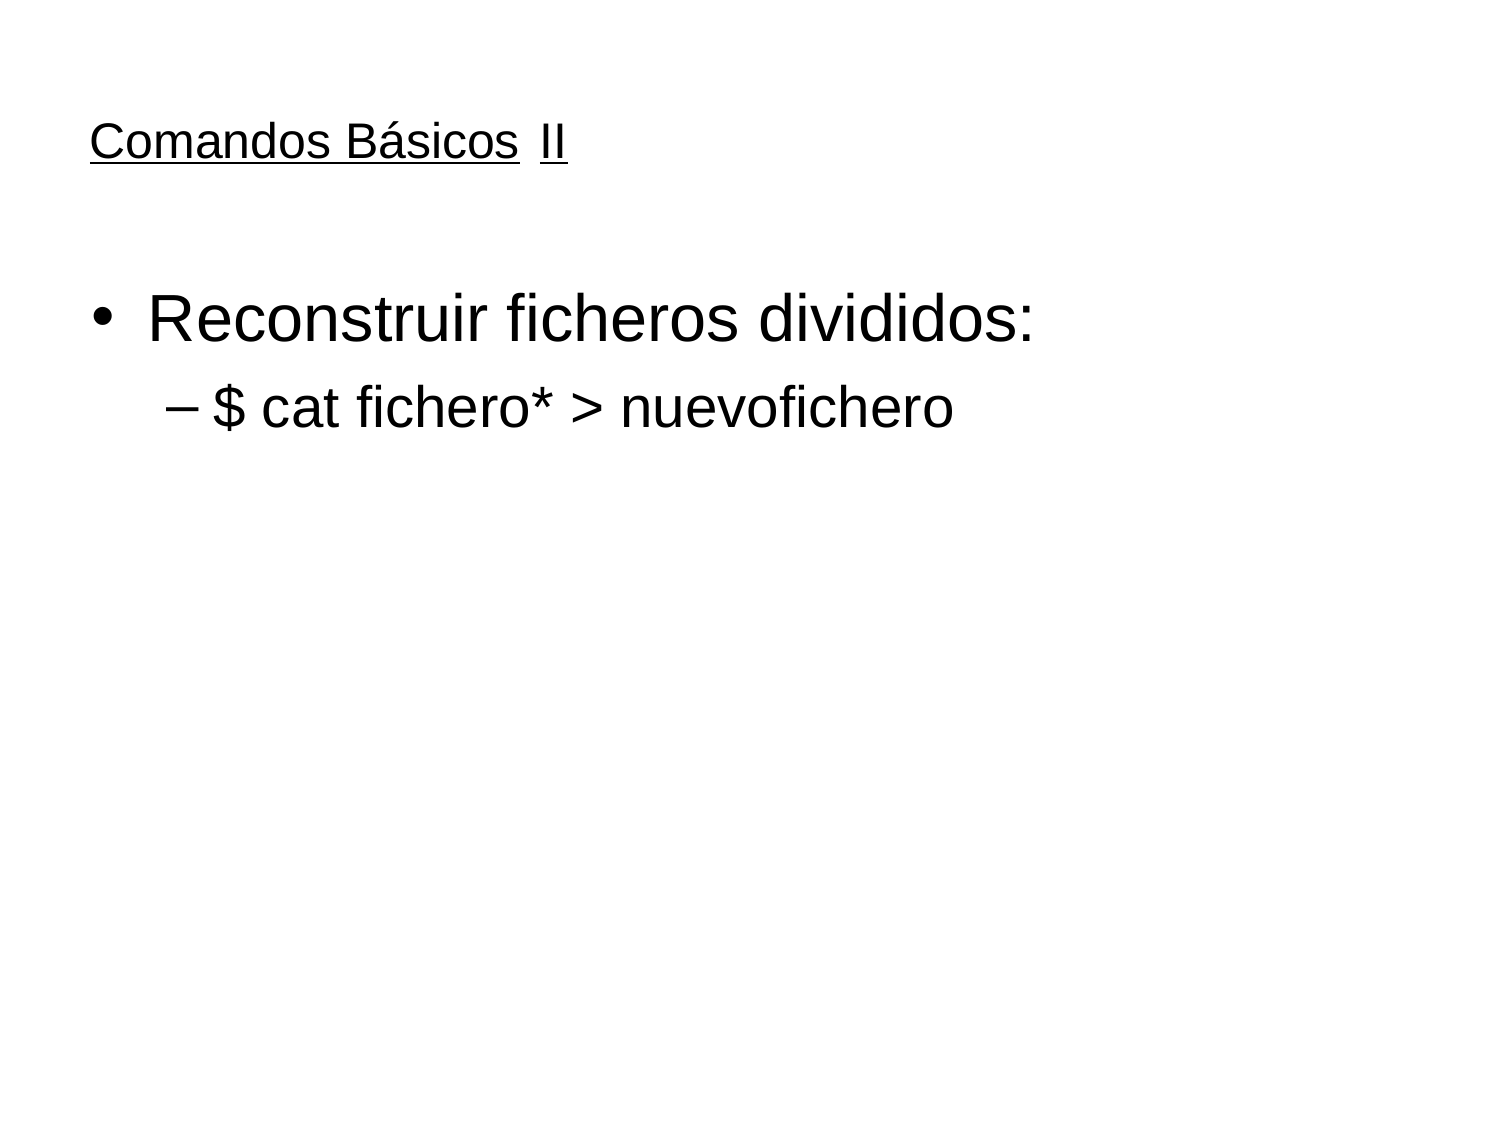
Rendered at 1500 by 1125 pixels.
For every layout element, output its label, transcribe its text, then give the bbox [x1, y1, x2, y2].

list Reconstruir ficheros divididos: $ cat fichero* > nuevofichero [76, 267, 1427, 1010]
title Comandos Básicos II [75, 45, 1426, 233]
